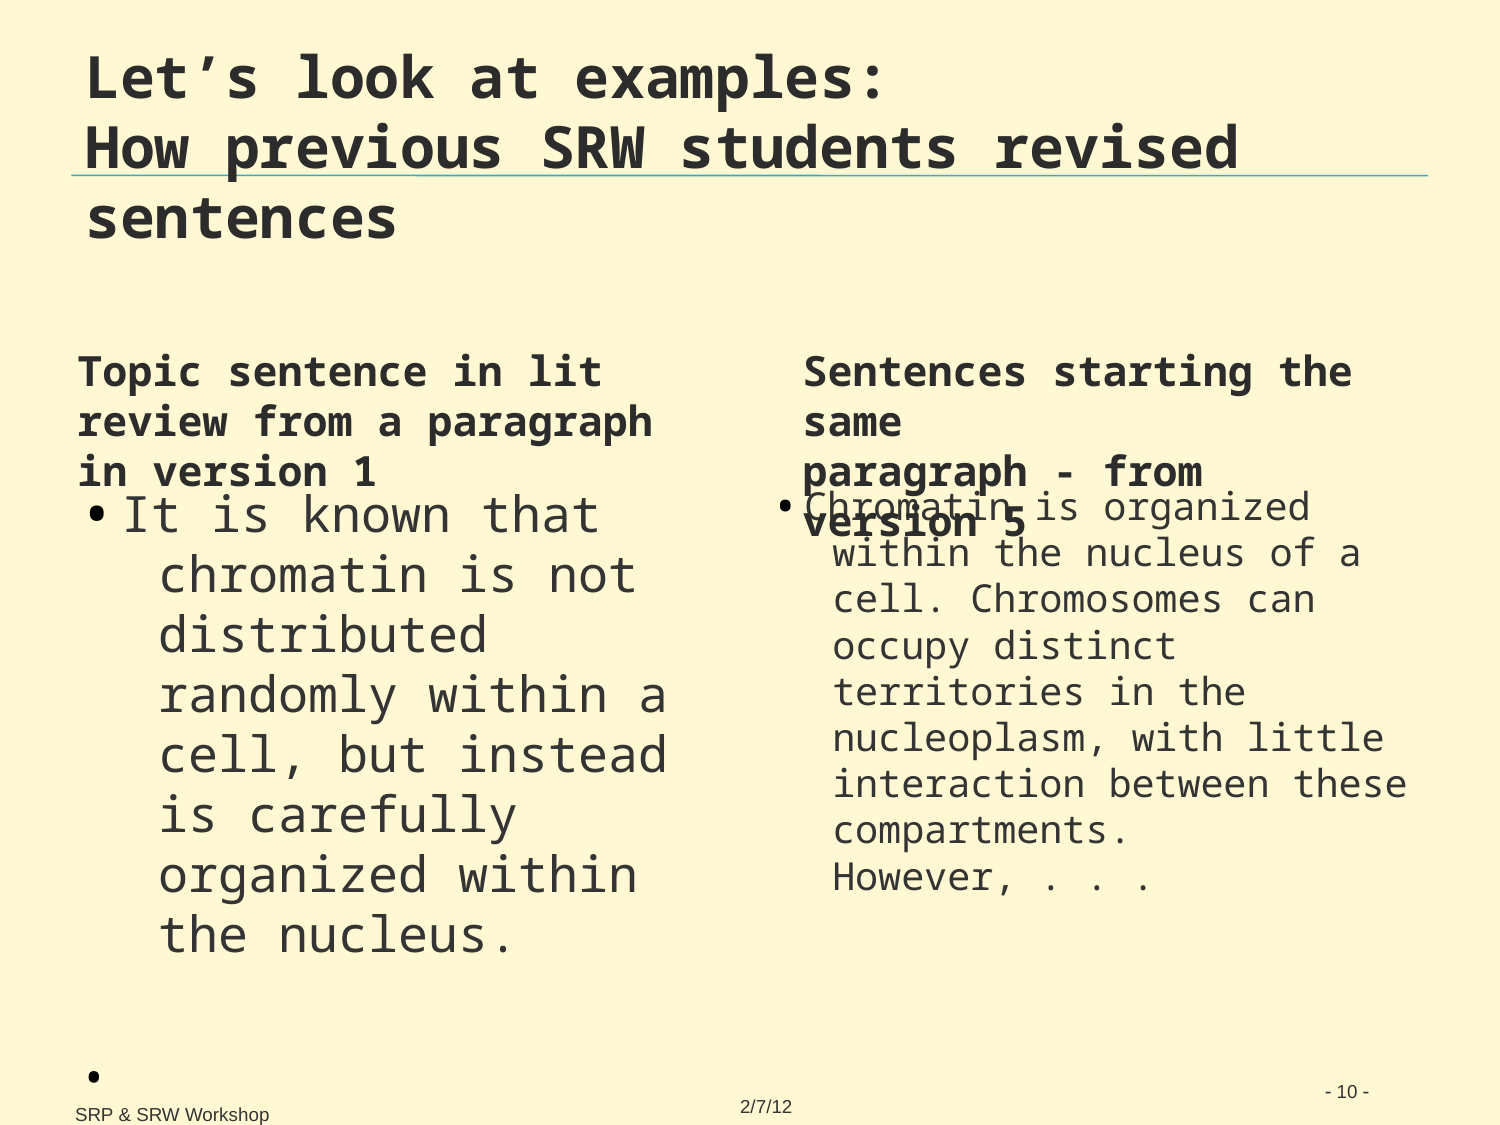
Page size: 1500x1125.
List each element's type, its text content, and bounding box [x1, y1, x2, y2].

text_box Topic sentence in lit review from a paragraph in version 1 [62, 337, 688, 454]
text_box   [1325, 1074, 1438, 1125]
list Chromatin is organized within the nucleus of a cell. Chromosomes can occupy distinct territories in the nucleoplasm, with little interaction between these compartments. However, . . . [761, 474, 1428, 913]
text_box Sentences starting the same paragraph - from version 5 [787, 337, 1413, 454]
title Let’s look at examples: How previous SRW students revised sentences [71, 34, 1450, 176]
list It is known that chromatin is not distributed randomly within a cell, but instead is carefully organized within the nucleus. [71, 474, 738, 988]
